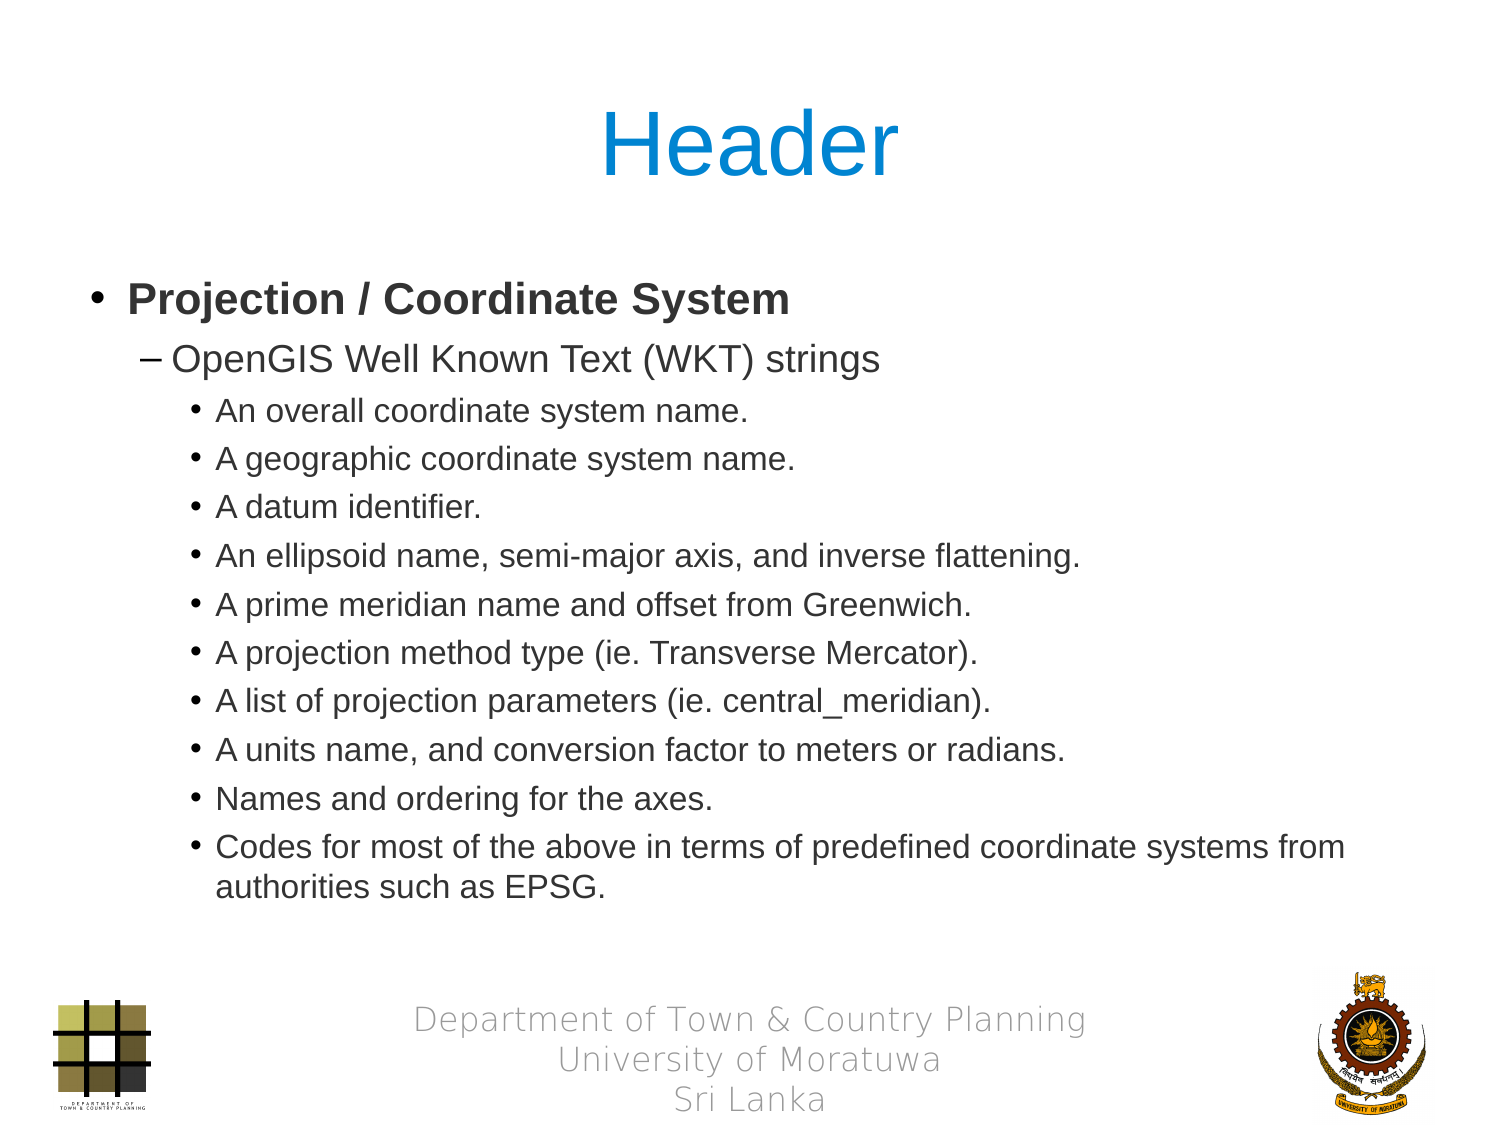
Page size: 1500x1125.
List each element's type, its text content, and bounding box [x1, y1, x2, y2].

title Header [75, 45, 1426, 233]
picture [53, 1000, 151, 1110]
list Projection / Coordinate System OpenGIS Well Known Text (WKT) strings An overall coordinate system name. A geographic coordinate system name. A datum identifier. An ellipsoid name, semi-major axis, and inverse flattening. A prime meridian name and offset from Greenwich. A projection method type (ie. Transverse Mercator). A list of projection parameters (ie. central_meridian). A units name, and conversion factor to meters or radians. Names and ordering for the axes. Codes for most of the above in terms of predefined coordinate systems from authorities such as EPSG. [75, 262, 1426, 916]
picture [1312, 966, 1435, 1125]
